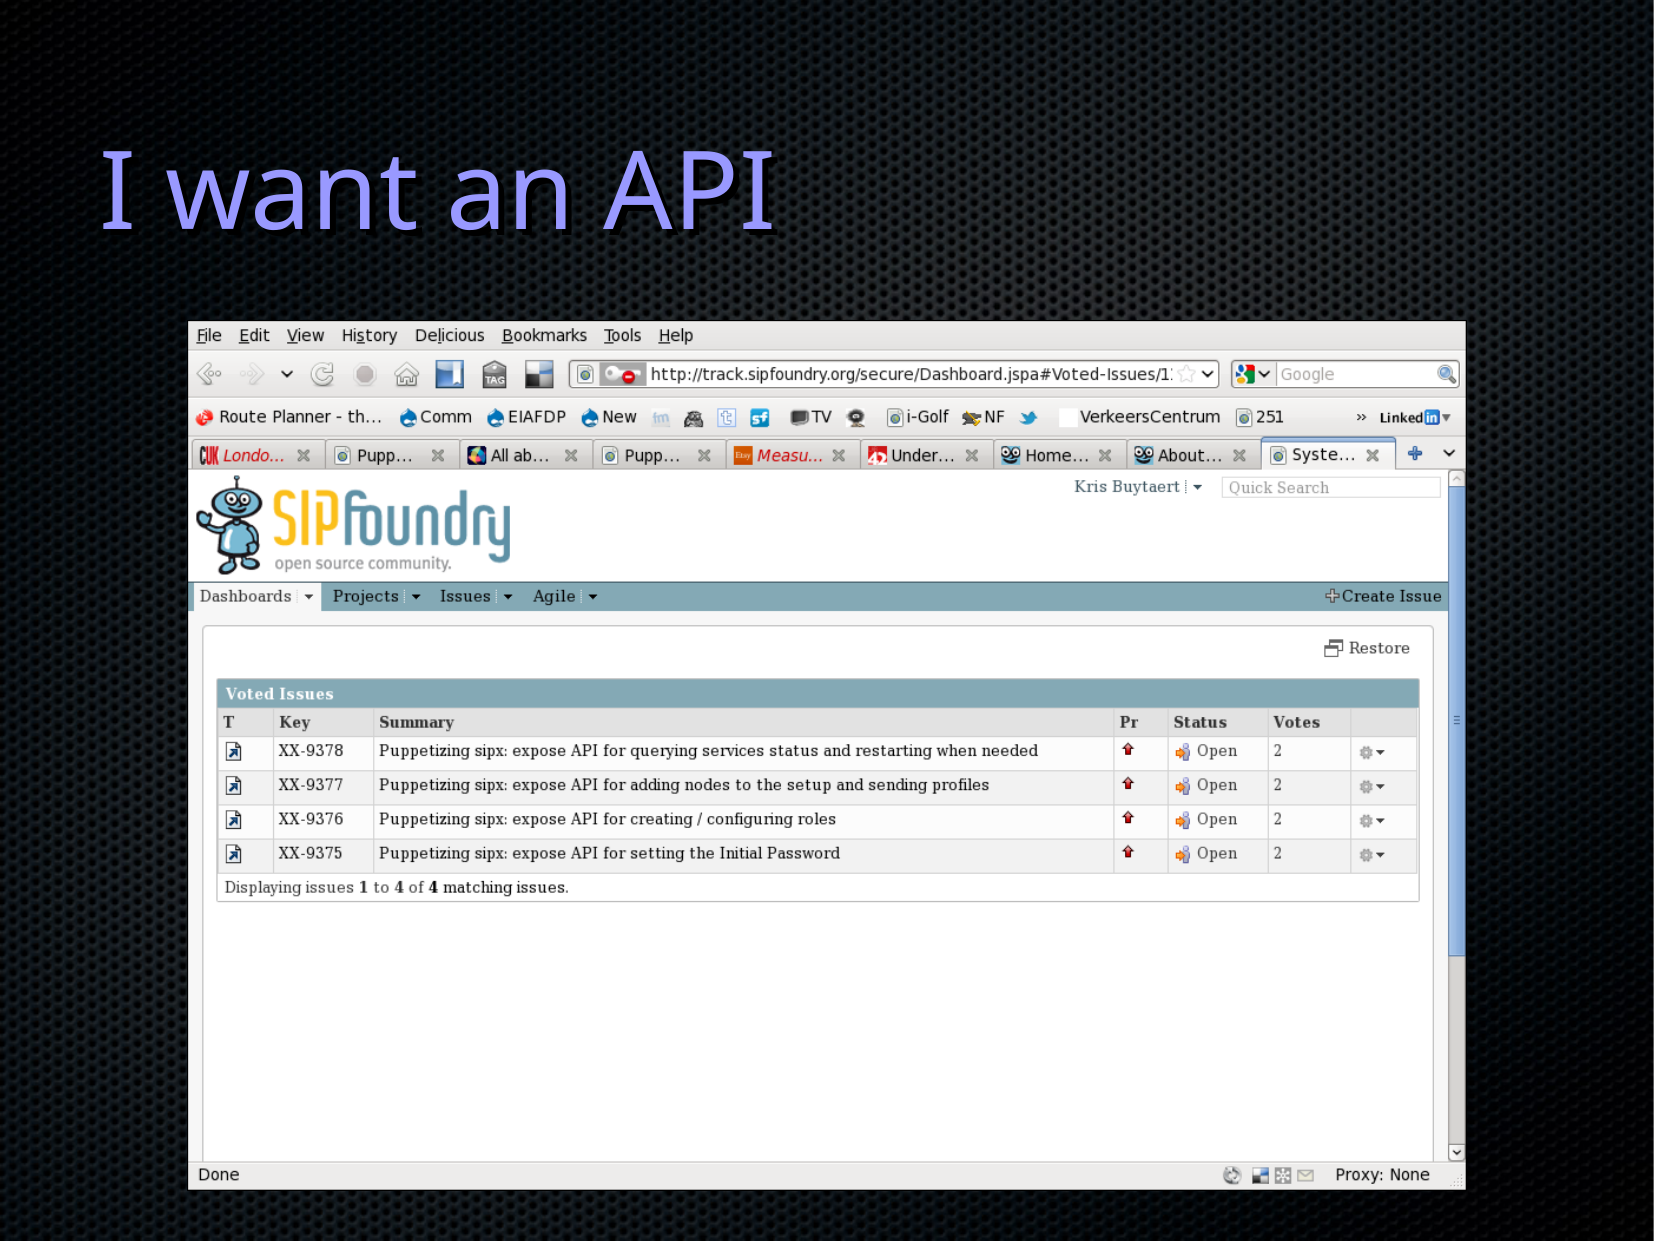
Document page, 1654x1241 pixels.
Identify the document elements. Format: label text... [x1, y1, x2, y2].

title I want an API [100, 32, 1554, 343]
picture [0, 0, 1654, 1241]
